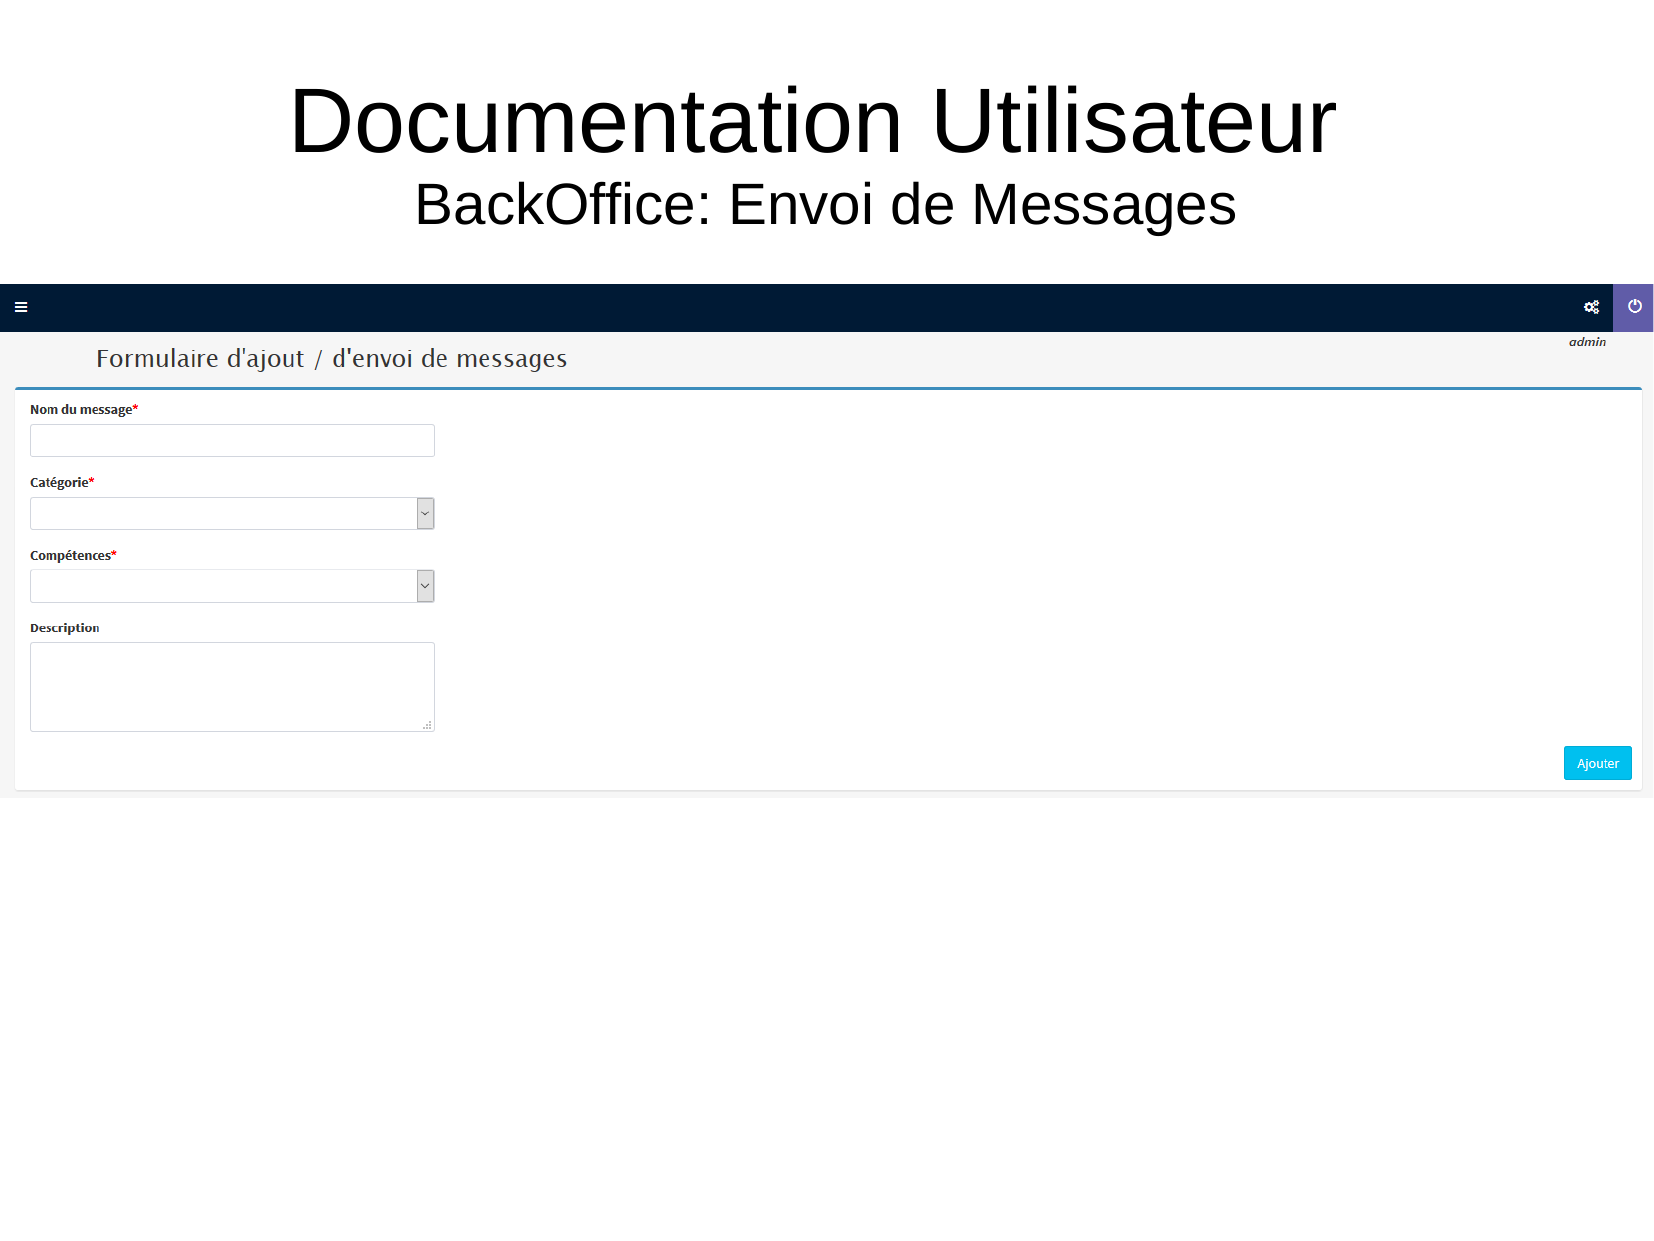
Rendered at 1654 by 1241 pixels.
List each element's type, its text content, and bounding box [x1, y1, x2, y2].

picture [0, 284, 1654, 798]
title Documentation Utilisateur BackOffice: Envoi de Messages [82, 49, 1571, 257]
